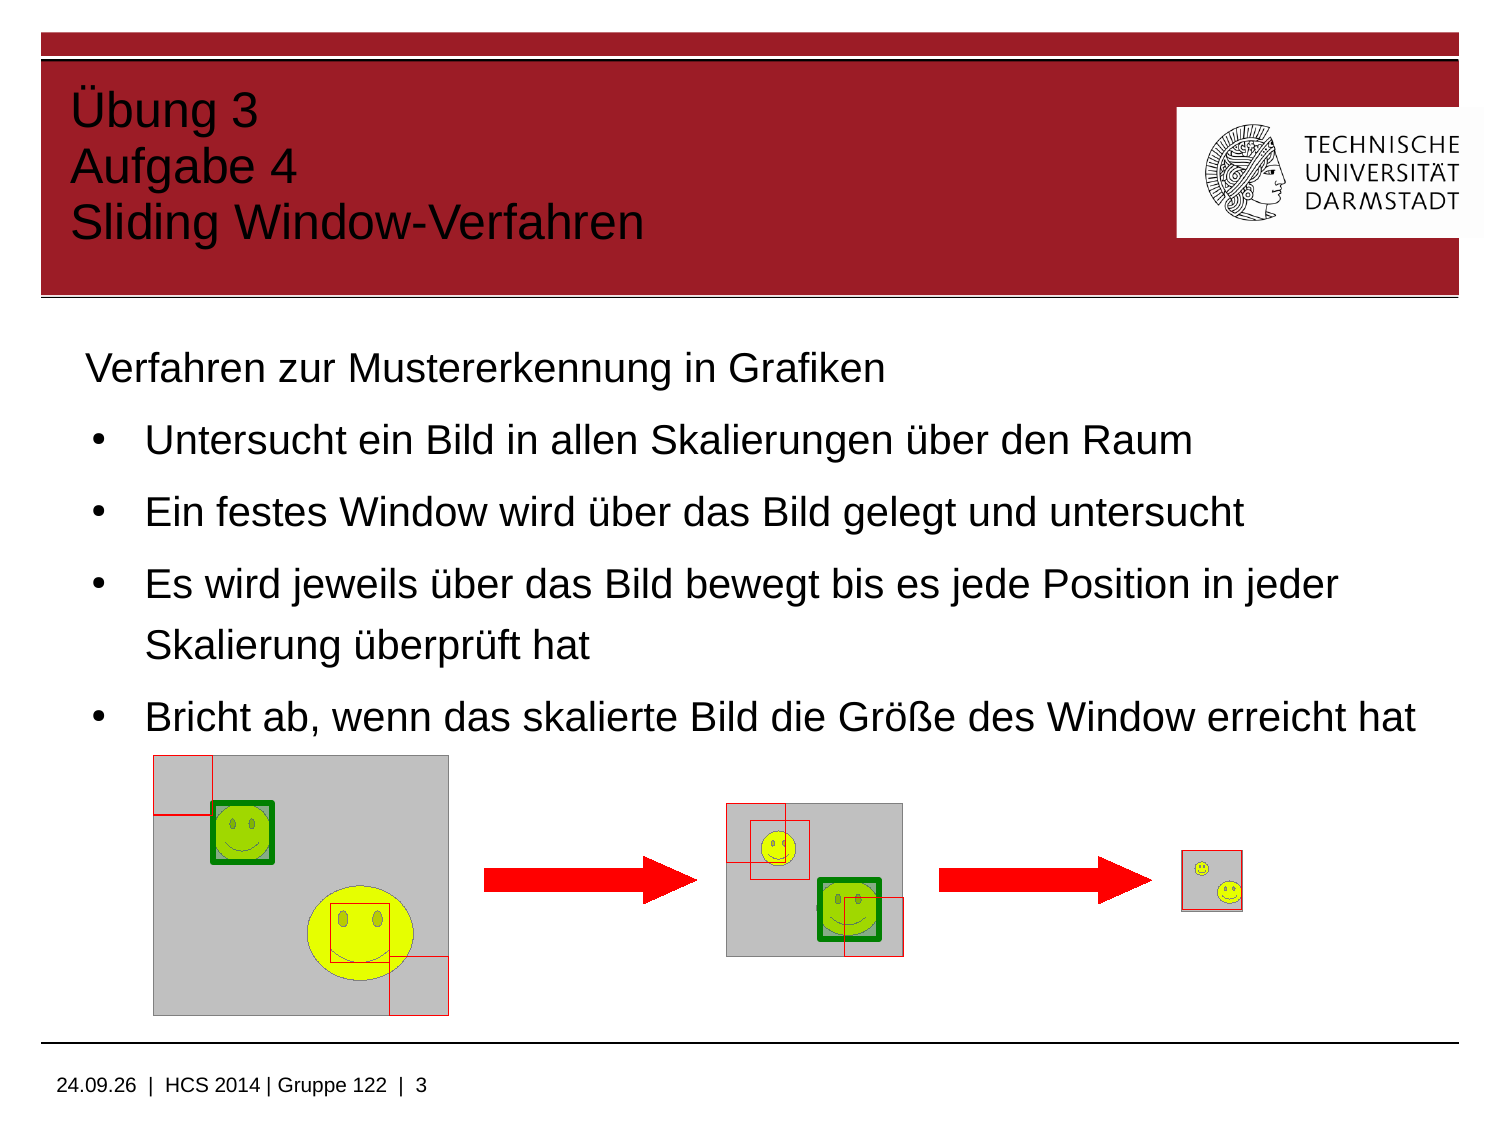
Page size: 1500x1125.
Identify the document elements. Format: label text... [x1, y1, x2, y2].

text_box [939, 856, 1152, 904]
text_box [1181, 850, 1243, 912]
text_box [331, 904, 389, 962]
text_box [845, 898, 903, 956]
text_box [1183, 851, 1241, 909]
text_box [726, 803, 903, 957]
picture [1176, 107, 1484, 238]
text_box [751, 821, 785, 862]
text_box [751, 821, 809, 879]
text_box [390, 957, 448, 1015]
text_box [153, 755, 449, 1016]
text_box [154, 756, 212, 814]
title Übung 3 Aufgabe 4 Sliding Window-Verfahren [70, 82, 1161, 250]
list Verfahren zur Mustererkennung in Grafiken Untersucht ein Bild in allen Skalierungen über den Raum Ein festes Window wird über das Bild gelegt und untersucht Es wird jeweils über das Bild bewegt bis es jede Position in jeder Skalierung überprüft hat Bricht ab, wenn das skalierte Bild die Größe des Window erreicht hat [73, 330, 1430, 745]
text_box [727, 804, 785, 862]
text_box [484, 856, 697, 904]
